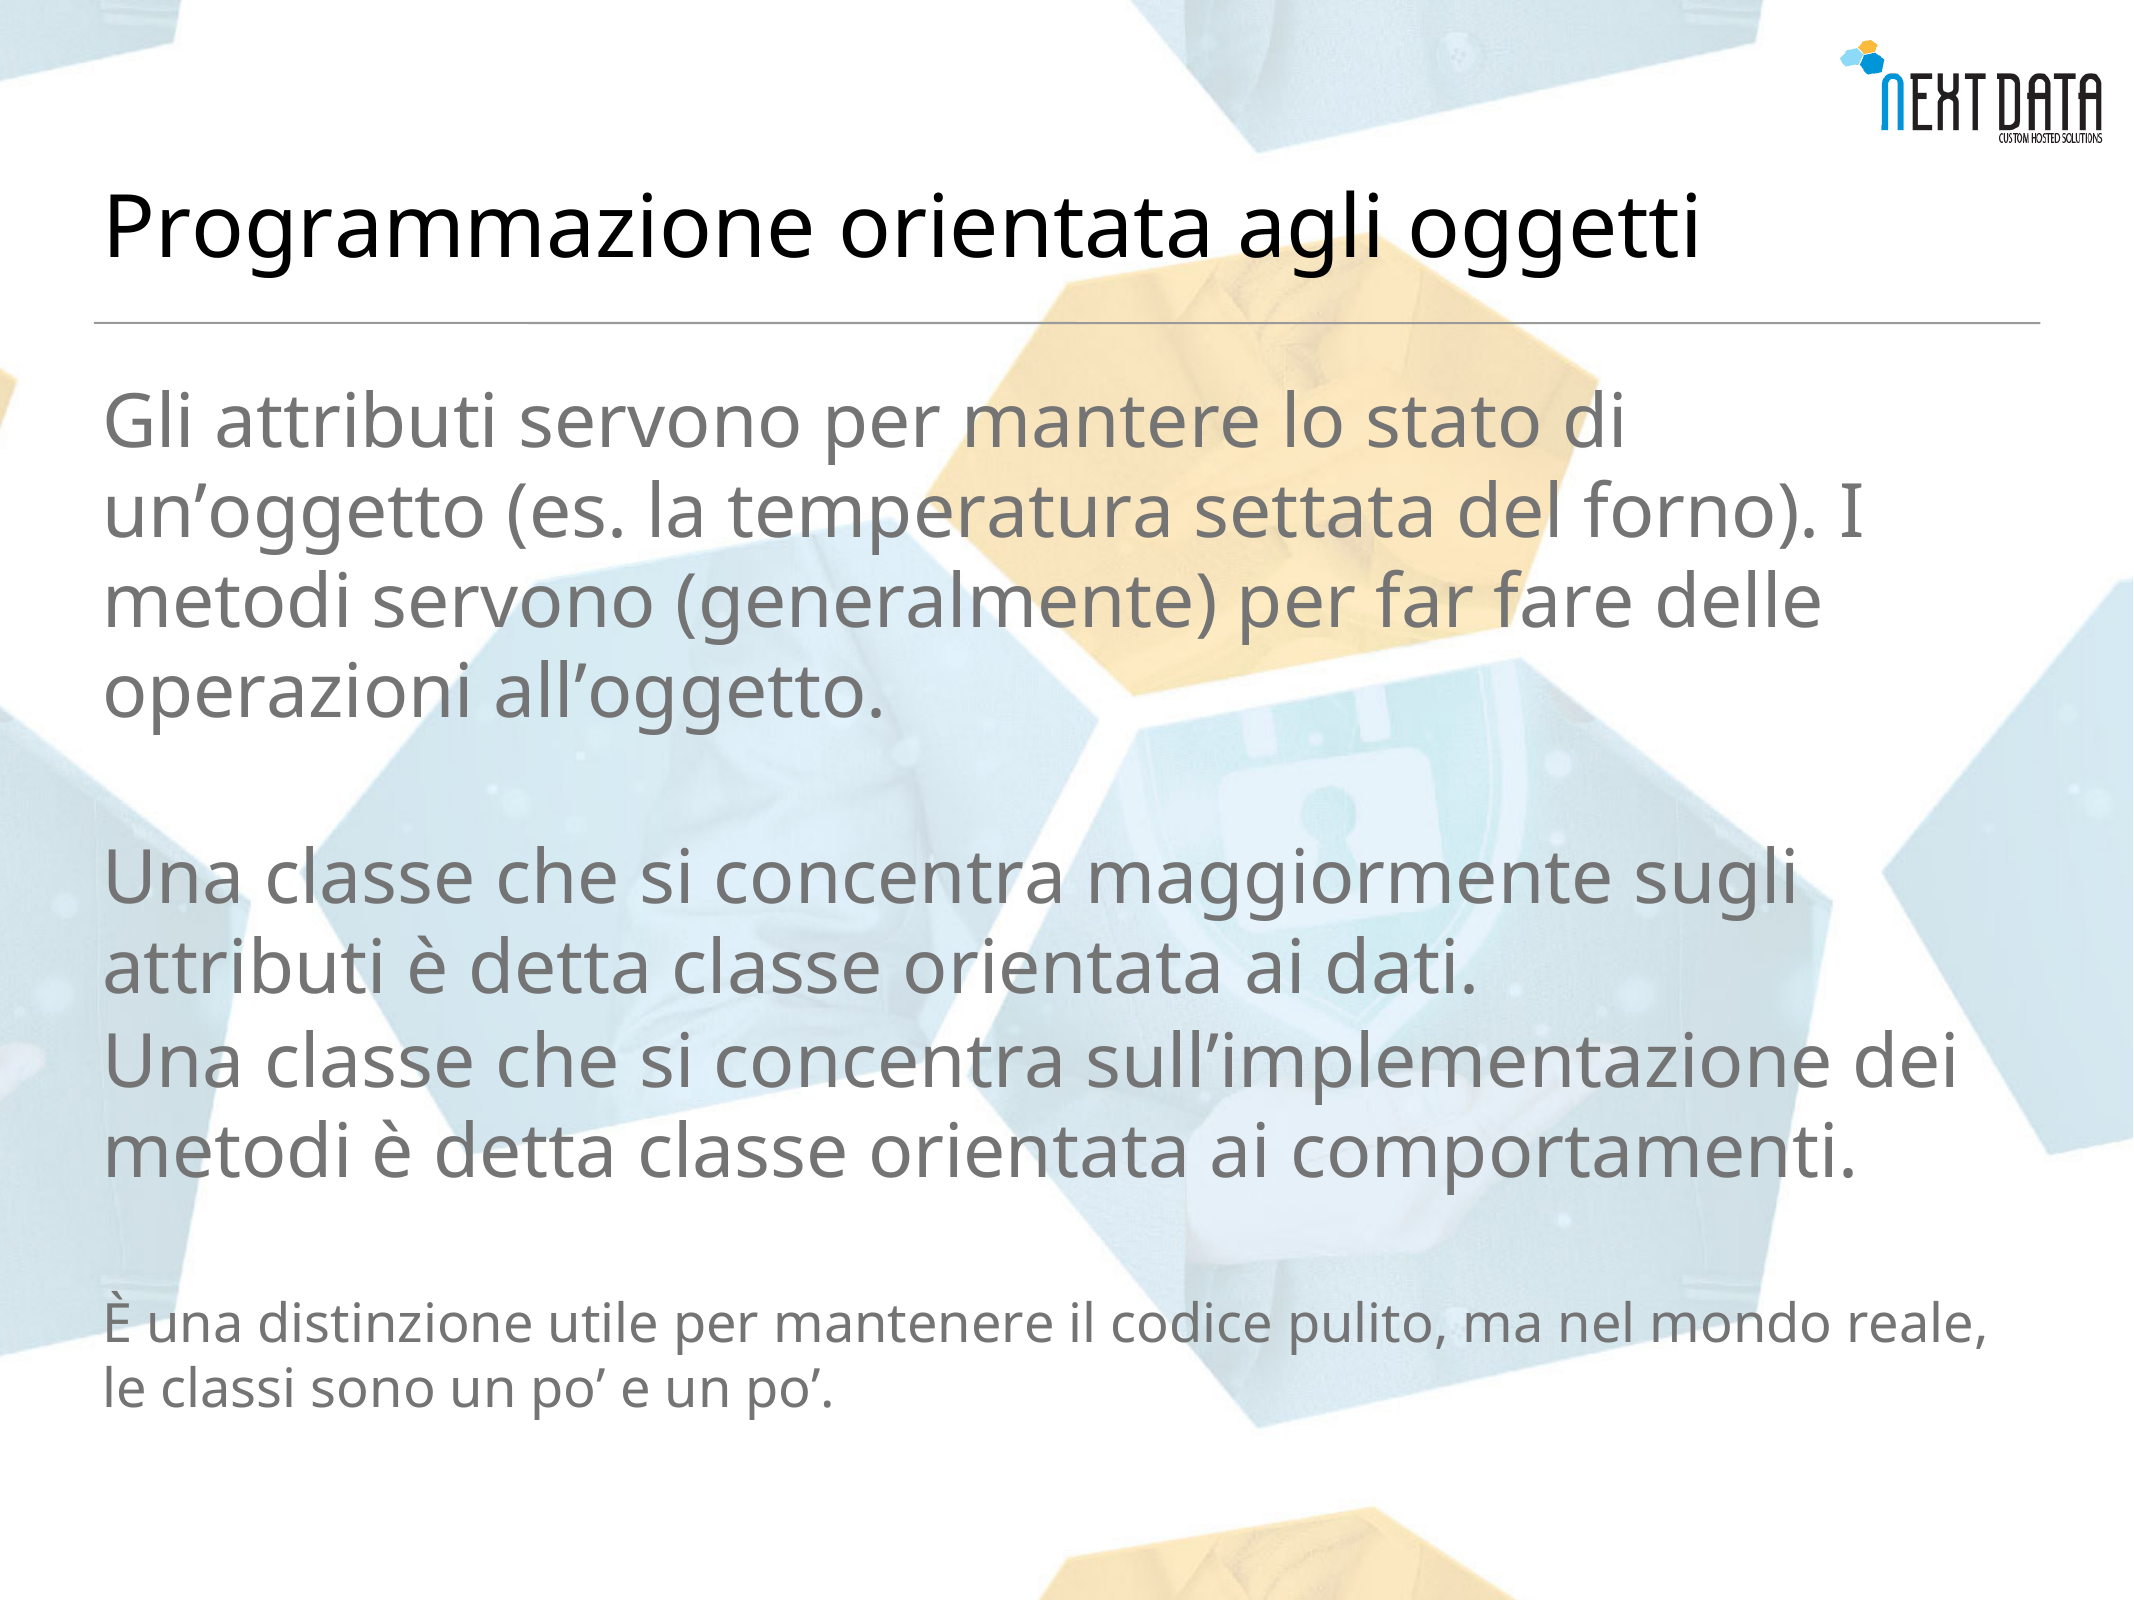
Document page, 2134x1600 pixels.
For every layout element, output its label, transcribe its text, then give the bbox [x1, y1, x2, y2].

text_box Programmazione orientata agli oggetti [93, 54, 2040, 284]
picture [0, 0, 2134, 1600]
text_box Gli attributi servono per mantere lo stato di un’oggetto (es. la temperatura settata del forno). I metodi servono (generalmente) per far fare delle operazioni all’oggetto. Una classe che si concentra maggiormente sugli attributi è detta classe orientata ai dati. Una classe che si concentra sull’implementazione dei metodi è detta classe orientata ai comportamenti. È una distinzione utile per mantenere il codice pulito, ma nel mondo reale, le classi sono un po’ e un po’. [93, 364, 2040, 1459]
